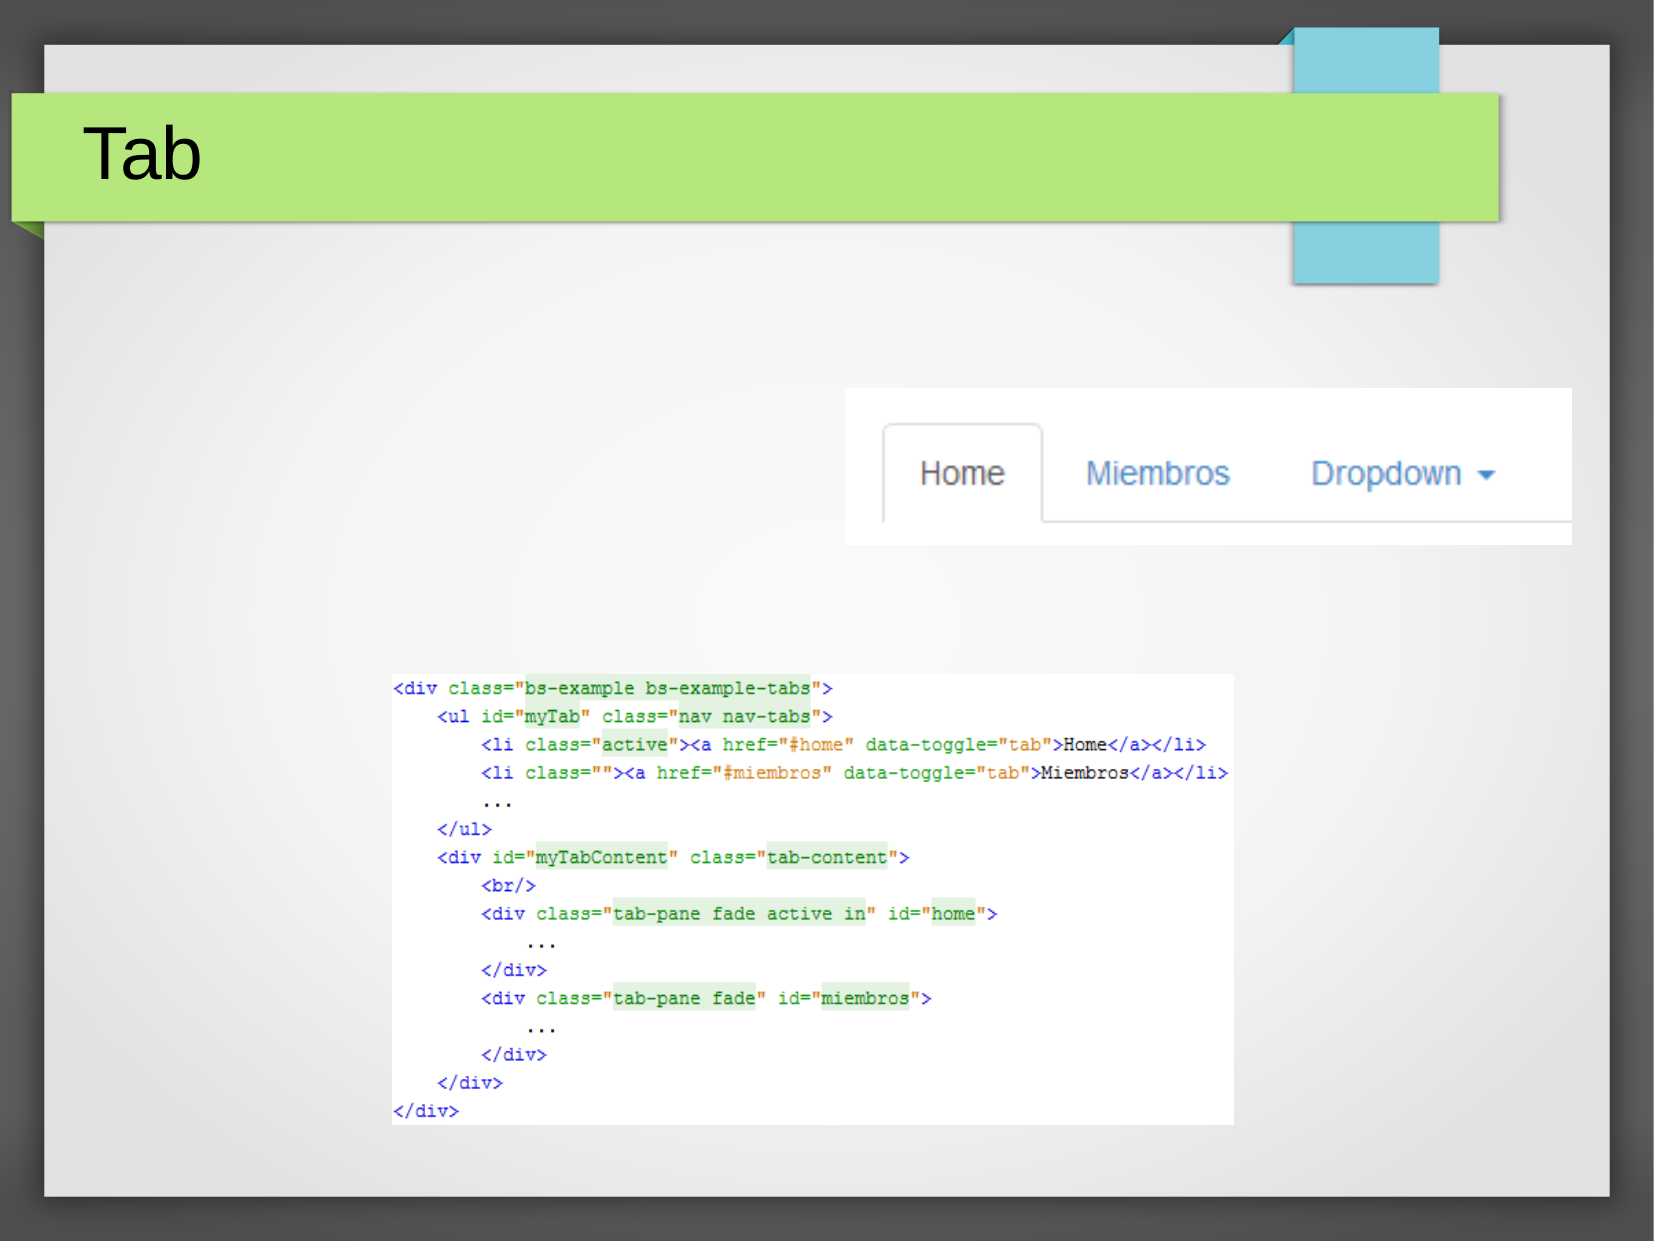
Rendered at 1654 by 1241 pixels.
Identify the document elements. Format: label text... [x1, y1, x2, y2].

picture [0, 0, 1654, 1241]
title Tab [82, 94, 1264, 213]
